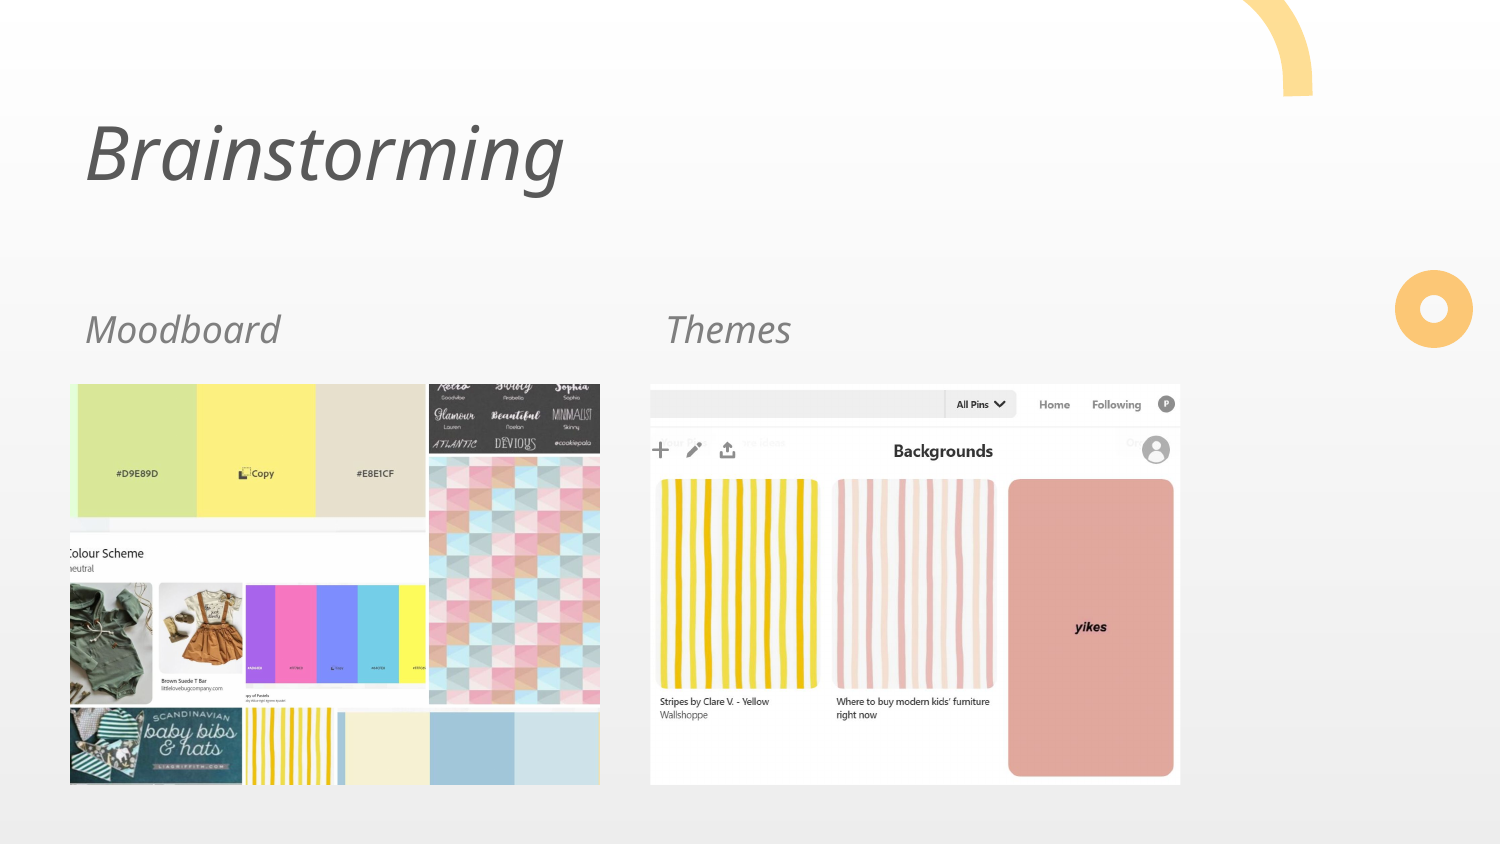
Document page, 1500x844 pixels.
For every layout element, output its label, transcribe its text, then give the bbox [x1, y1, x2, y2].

text_box Brainstorming [69, 98, 1181, 279]
picture [650, 384, 1181, 785]
text_box Themes [650, 291, 1181, 372]
picture [70, 384, 601, 785]
text_box Moodboard [70, 291, 601, 372]
